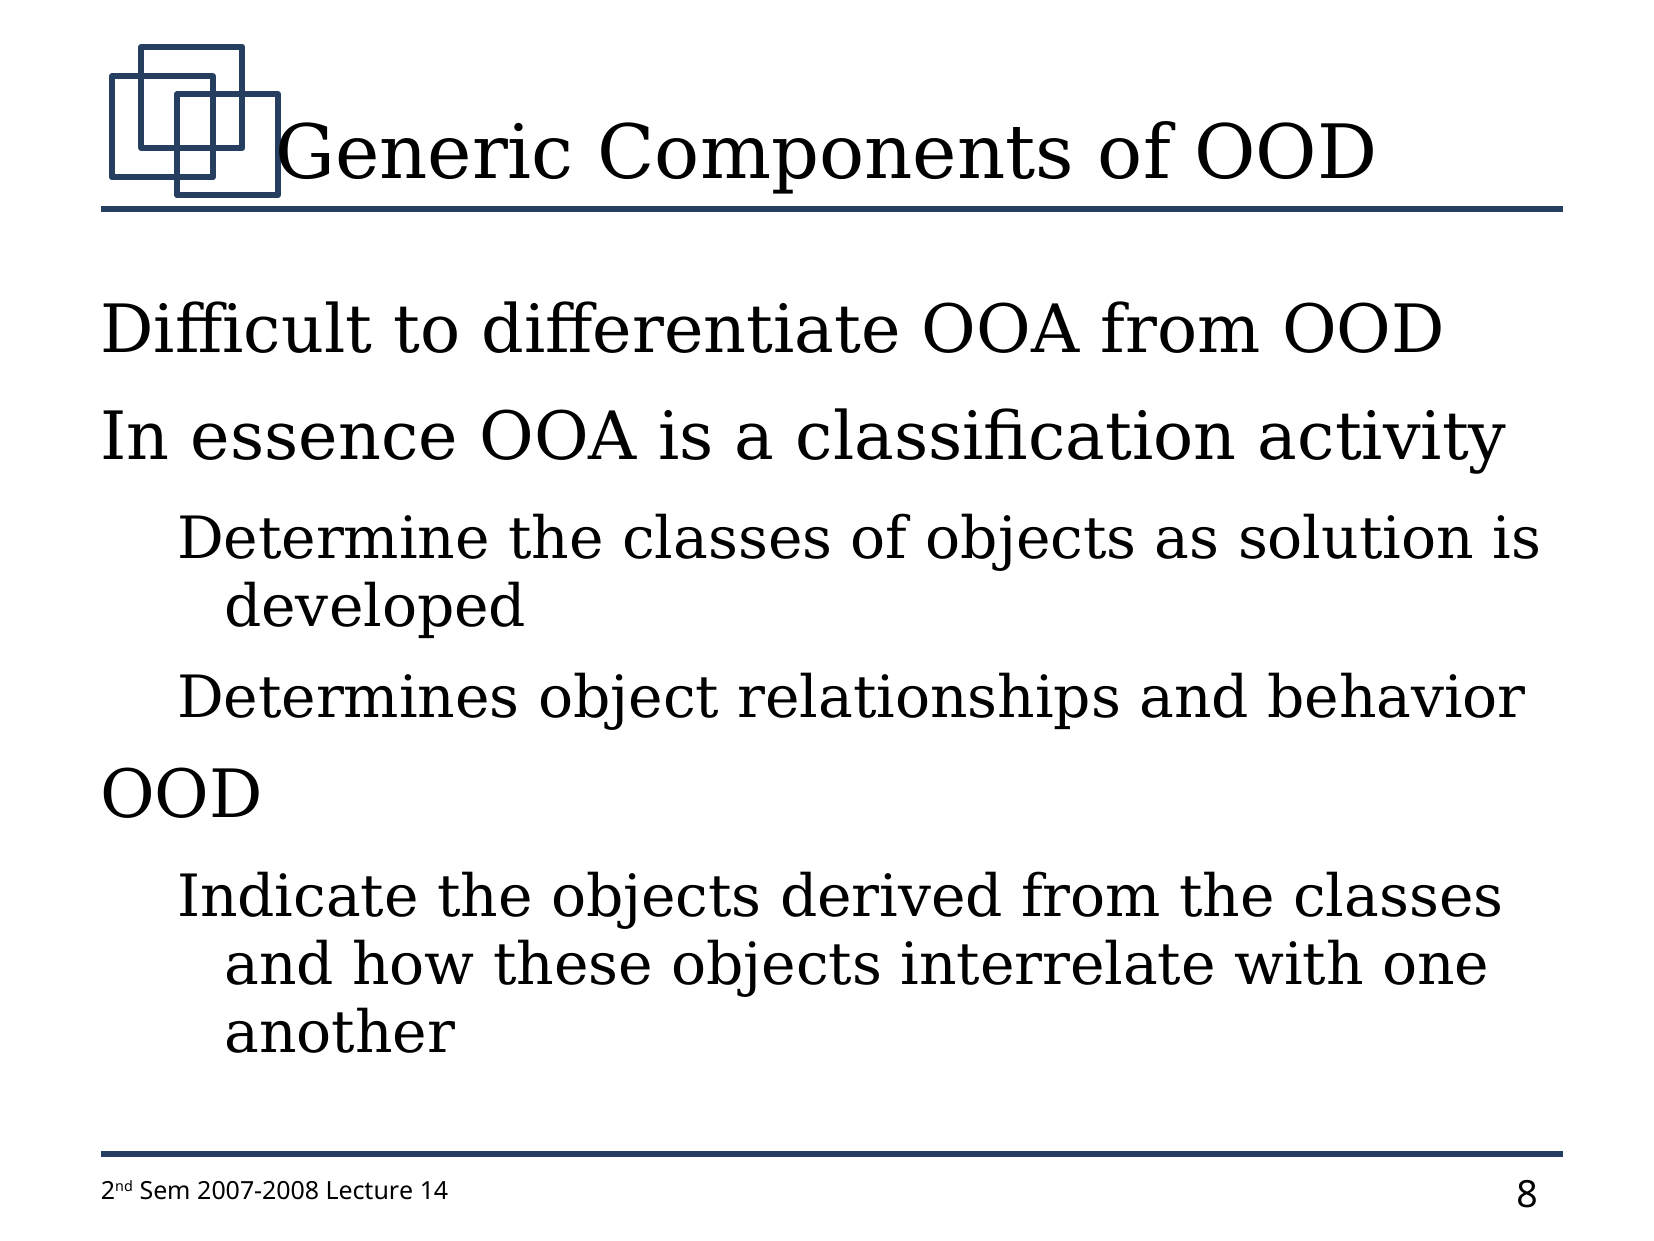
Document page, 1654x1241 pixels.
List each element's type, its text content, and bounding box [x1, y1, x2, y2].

title Generic Components of OOD [82, 49, 1571, 257]
list Difficult to differentiate OOA from OOD In essence OOA is a classification activity Determine the classes of objects as solution is developed Determines object relationships and behavior OOD Indicate the objects derived from the classes and how these objects interrelate with one another [82, 290, 1571, 1109]
